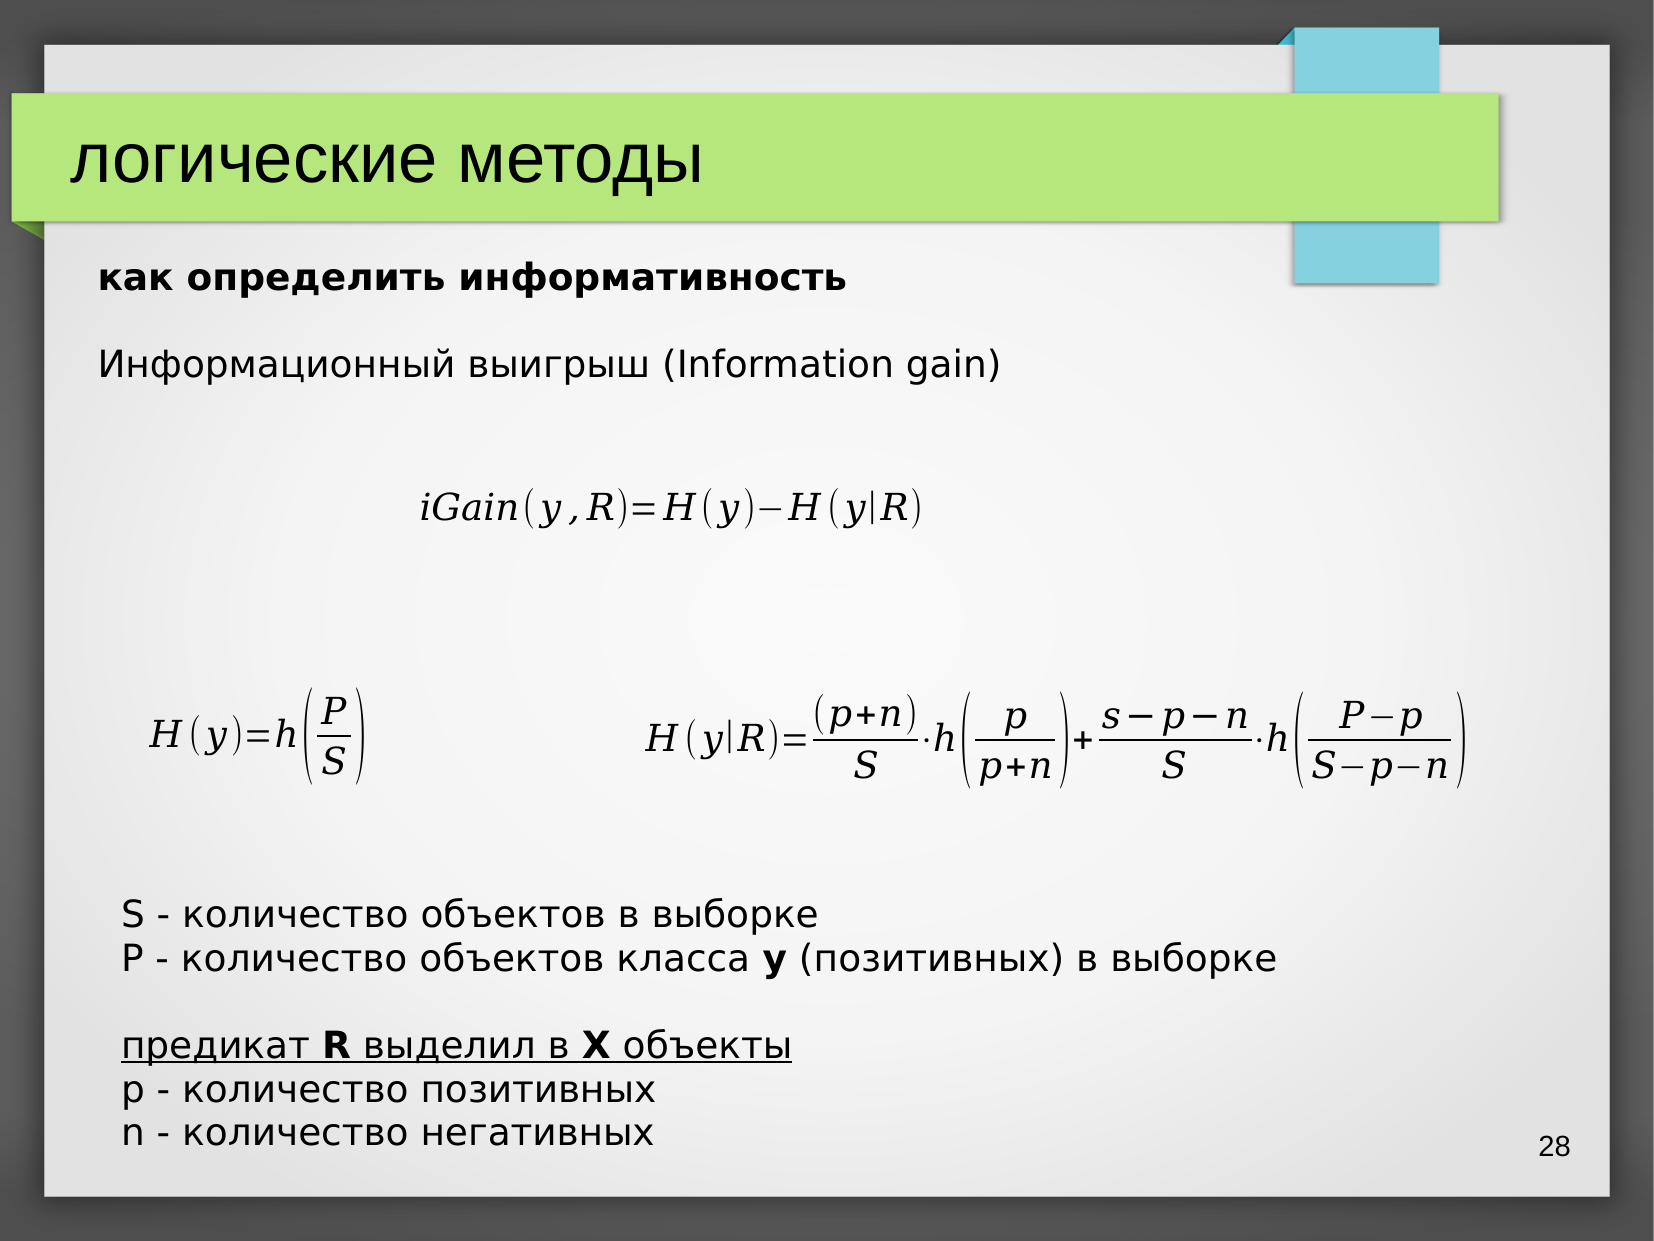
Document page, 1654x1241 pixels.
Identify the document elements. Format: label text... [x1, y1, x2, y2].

text_box как определить информативность Информационный выигрыш (Information gain) [82, 248, 1052, 394]
picture [0, 0, 1654, 1241]
chart [637, 689, 1474, 792]
chart [413, 485, 929, 532]
chart [141, 685, 374, 788]
text_box S - количество объектов в выборке P - количество объектов класса y (позитивных) в выборке предикат R выделил в X объекты p - количество позитивных n - количество негативных [106, 885, 1300, 1162]
title логические методы [70, 118, 1205, 199]
